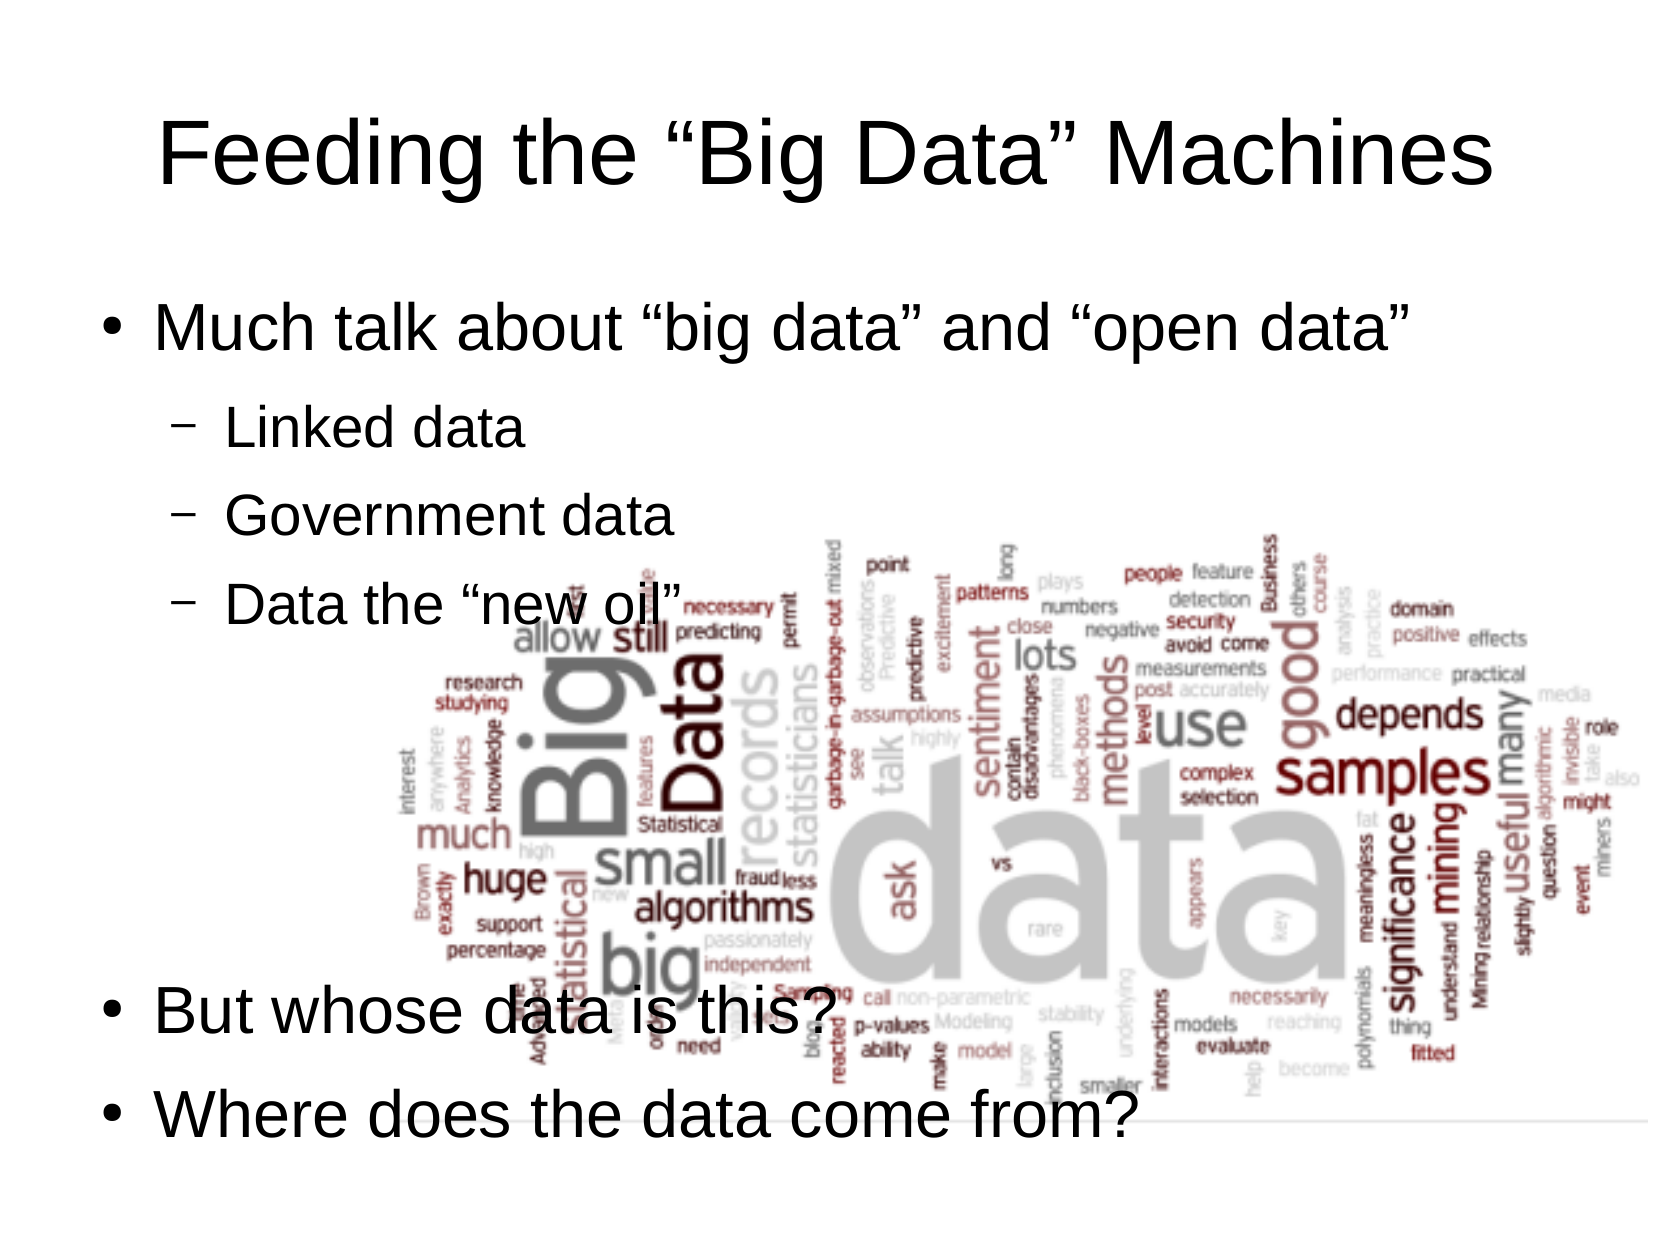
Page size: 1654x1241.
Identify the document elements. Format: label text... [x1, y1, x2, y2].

title Feeding the “Big Data” Machines [82, 49, 1571, 257]
list Much talk about “big data” and “open data” Linked data Government data Data the “new oil” But whose data is this? Where does the data come from? [82, 290, 1571, 1151]
picture [1571, 530, 1648, 1126]
